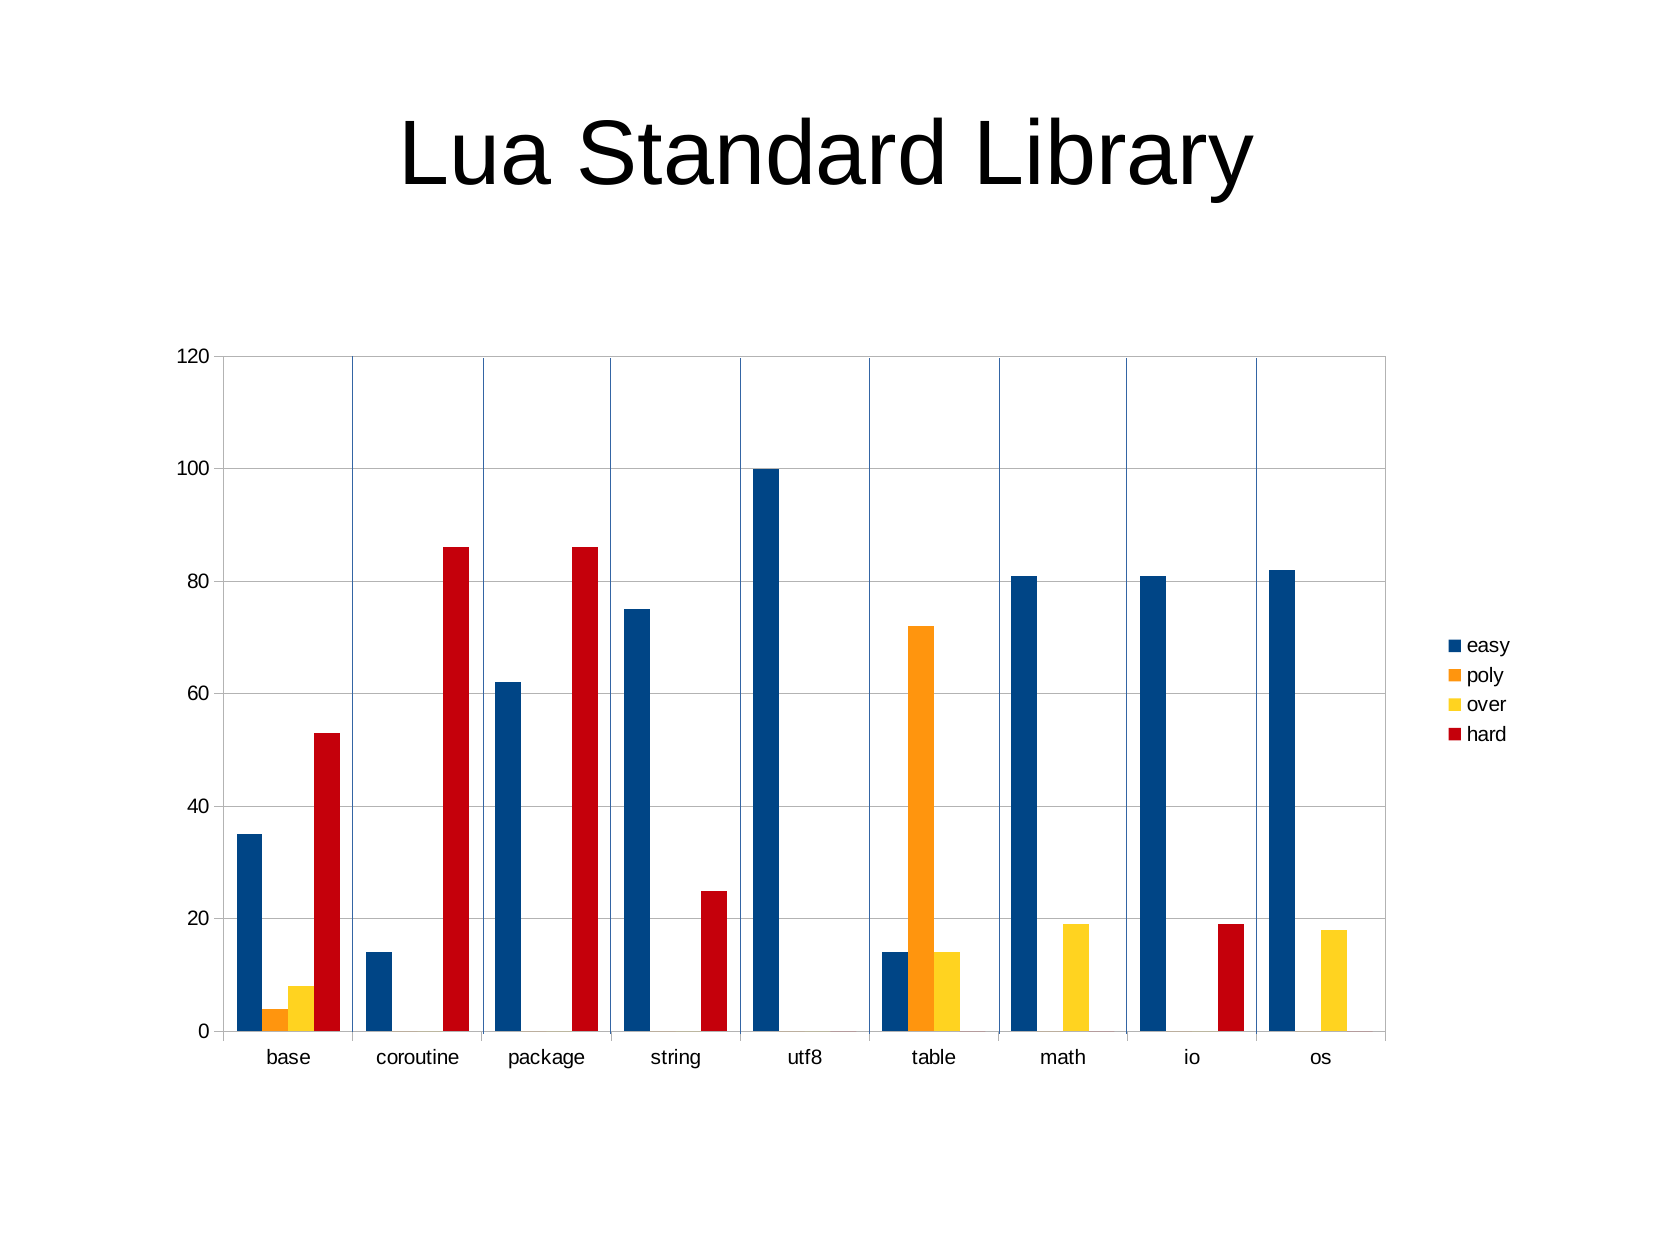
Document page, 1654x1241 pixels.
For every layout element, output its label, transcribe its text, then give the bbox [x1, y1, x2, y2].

chart [120, 270, 1531, 1111]
title Lua Standard Library [82, 49, 1571, 257]
